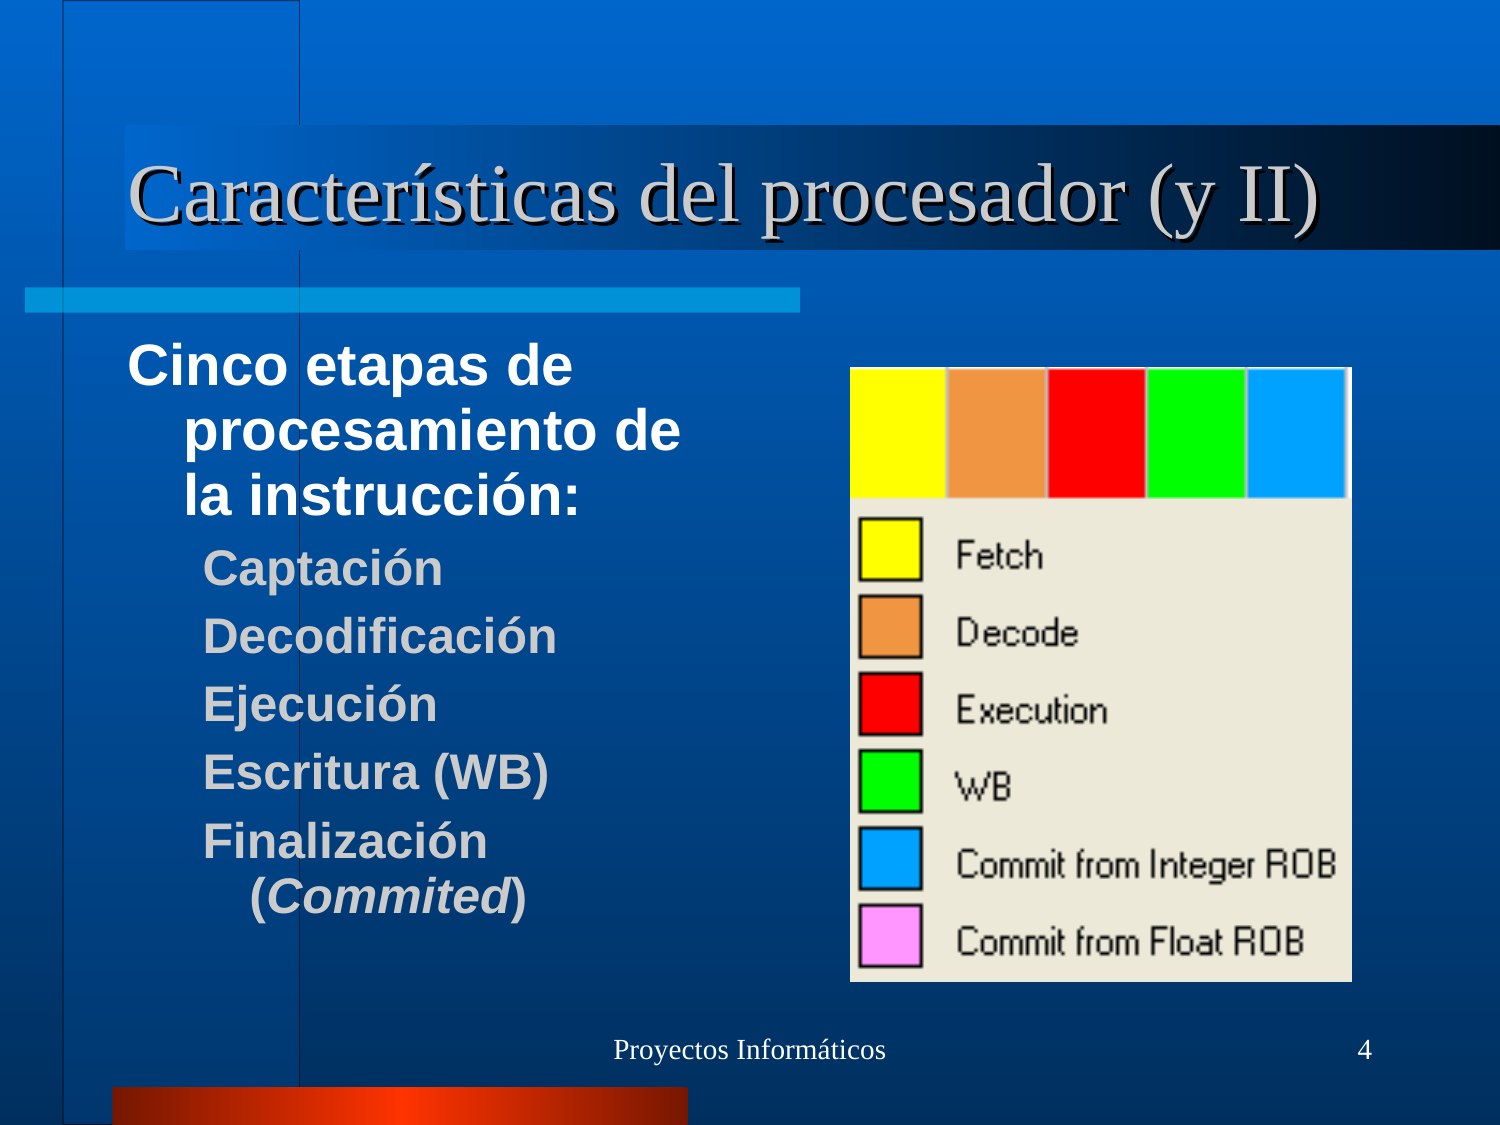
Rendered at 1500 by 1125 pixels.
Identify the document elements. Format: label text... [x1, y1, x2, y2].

title Características del procesador (y II) [112, 99, 1388, 288]
list Cinco etapas de procesamiento de la instrucción: Captación Decodificación Ejecución Escritura (WB) Finalización (Commited) [112, 324, 738, 1001]
chart [850, 367, 1352, 982]
